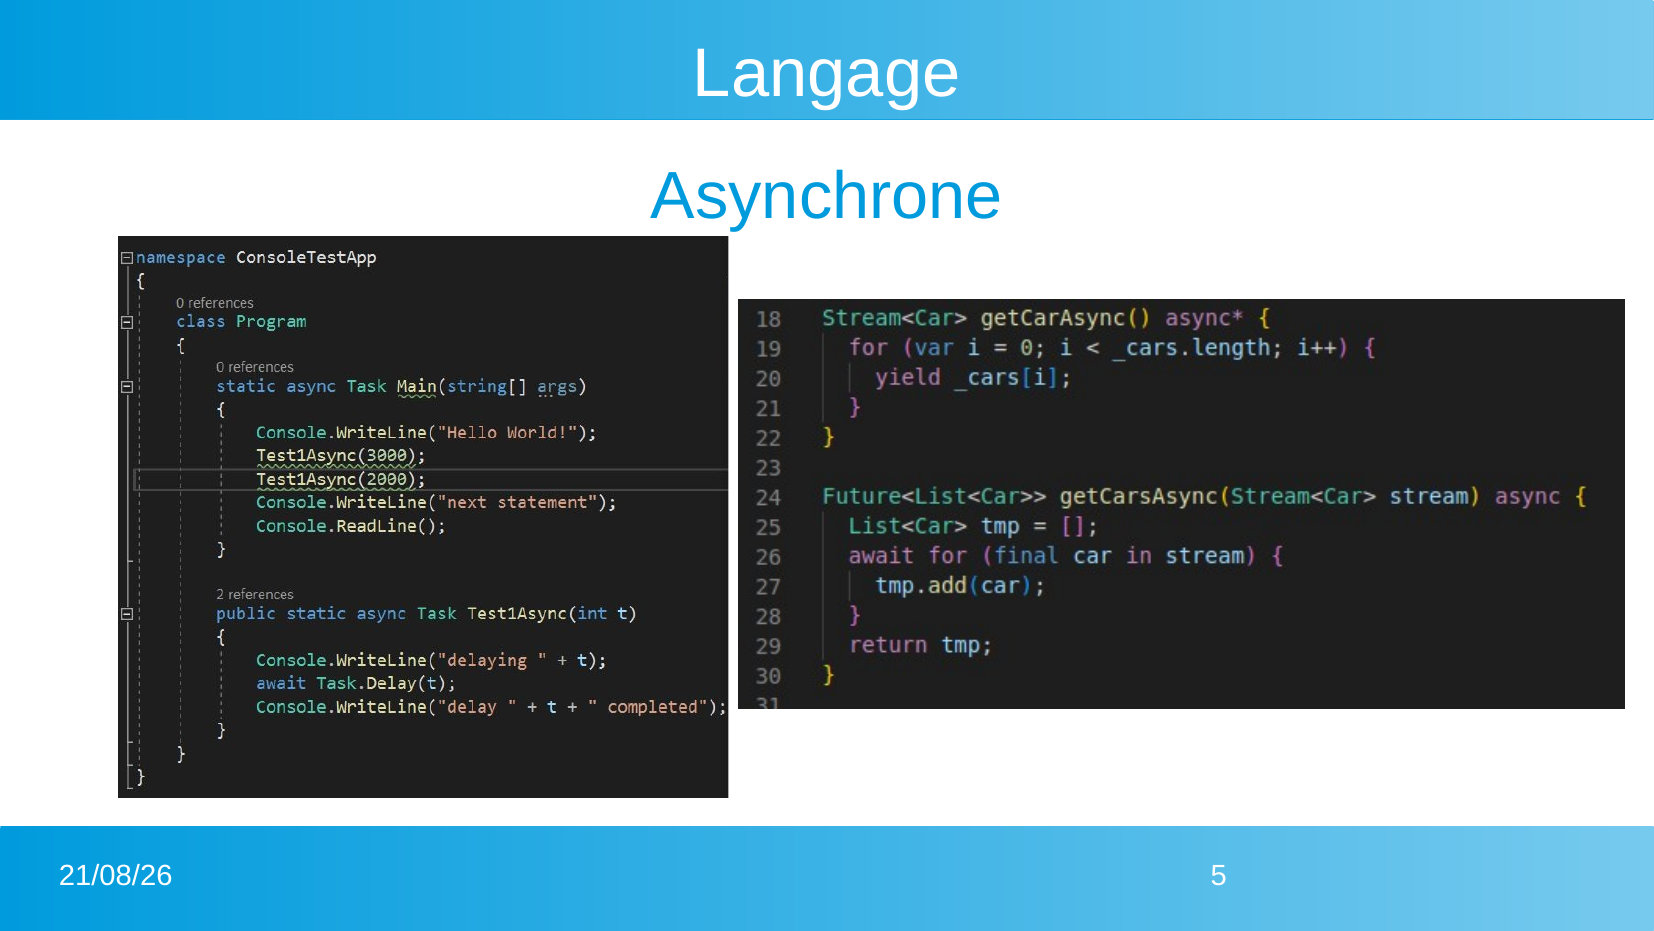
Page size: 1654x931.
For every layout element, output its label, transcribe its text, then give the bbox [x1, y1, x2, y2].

picture [118, 236, 729, 798]
text_box [1210, 856, 1595, 916]
text_box [59, 856, 443, 916]
picture [738, 299, 1625, 709]
title Langage [59, 29, 1595, 108]
subtitle Asynchrone [59, 147, 1595, 237]
